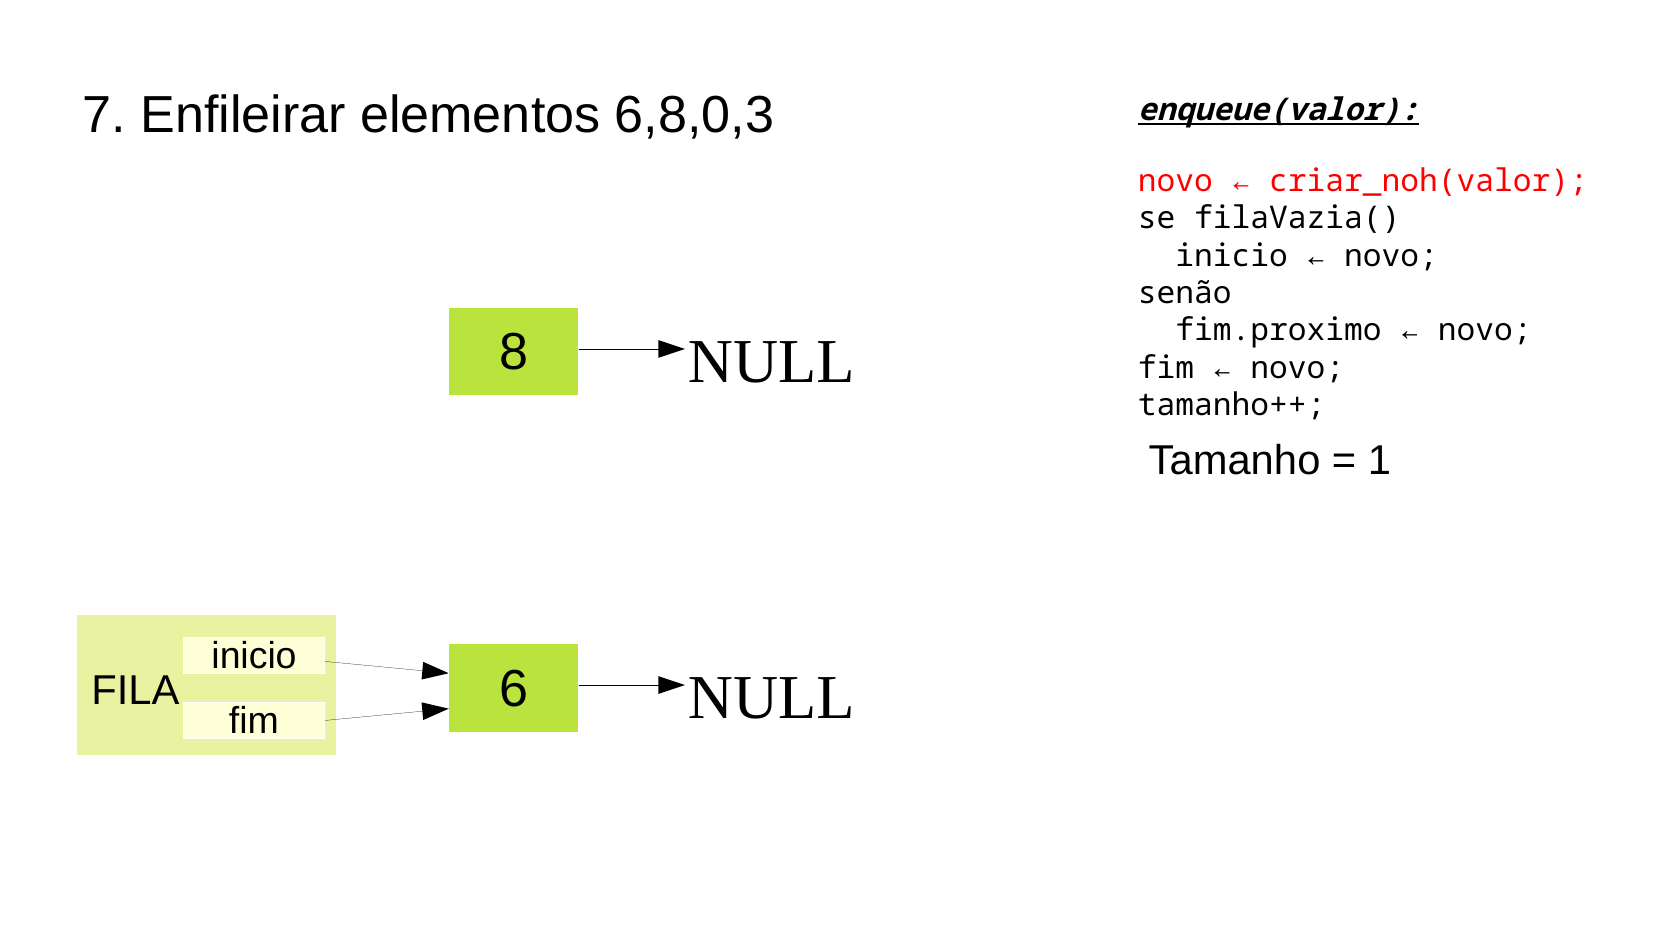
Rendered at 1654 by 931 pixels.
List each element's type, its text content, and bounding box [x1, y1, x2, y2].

text_box [195, 662, 337, 720]
text_box NULL [673, 654, 875, 733]
text_box 8 [448, 307, 579, 396]
text_box [76, 614, 337, 662]
text_box fim [183, 702, 325, 739]
text_box 6 [448, 643, 579, 733]
text_box Tamanho = 1 [1133, 430, 1418, 491]
text_box FILA [76, 659, 195, 721]
text_box [76, 720, 337, 756]
title 7. Enfileirar elementos 6,8,0,3 [82, 37, 1571, 193]
text_box inicio [183, 637, 325, 674]
text_box NULL [673, 318, 875, 397]
text_box enqueue(valor): novo ← criar_noh(valor); se filaVazia() inicio ← novo; senão fim.proximo ← novo; fim ← novo; tamanho++; [1123, 81, 1613, 430]
